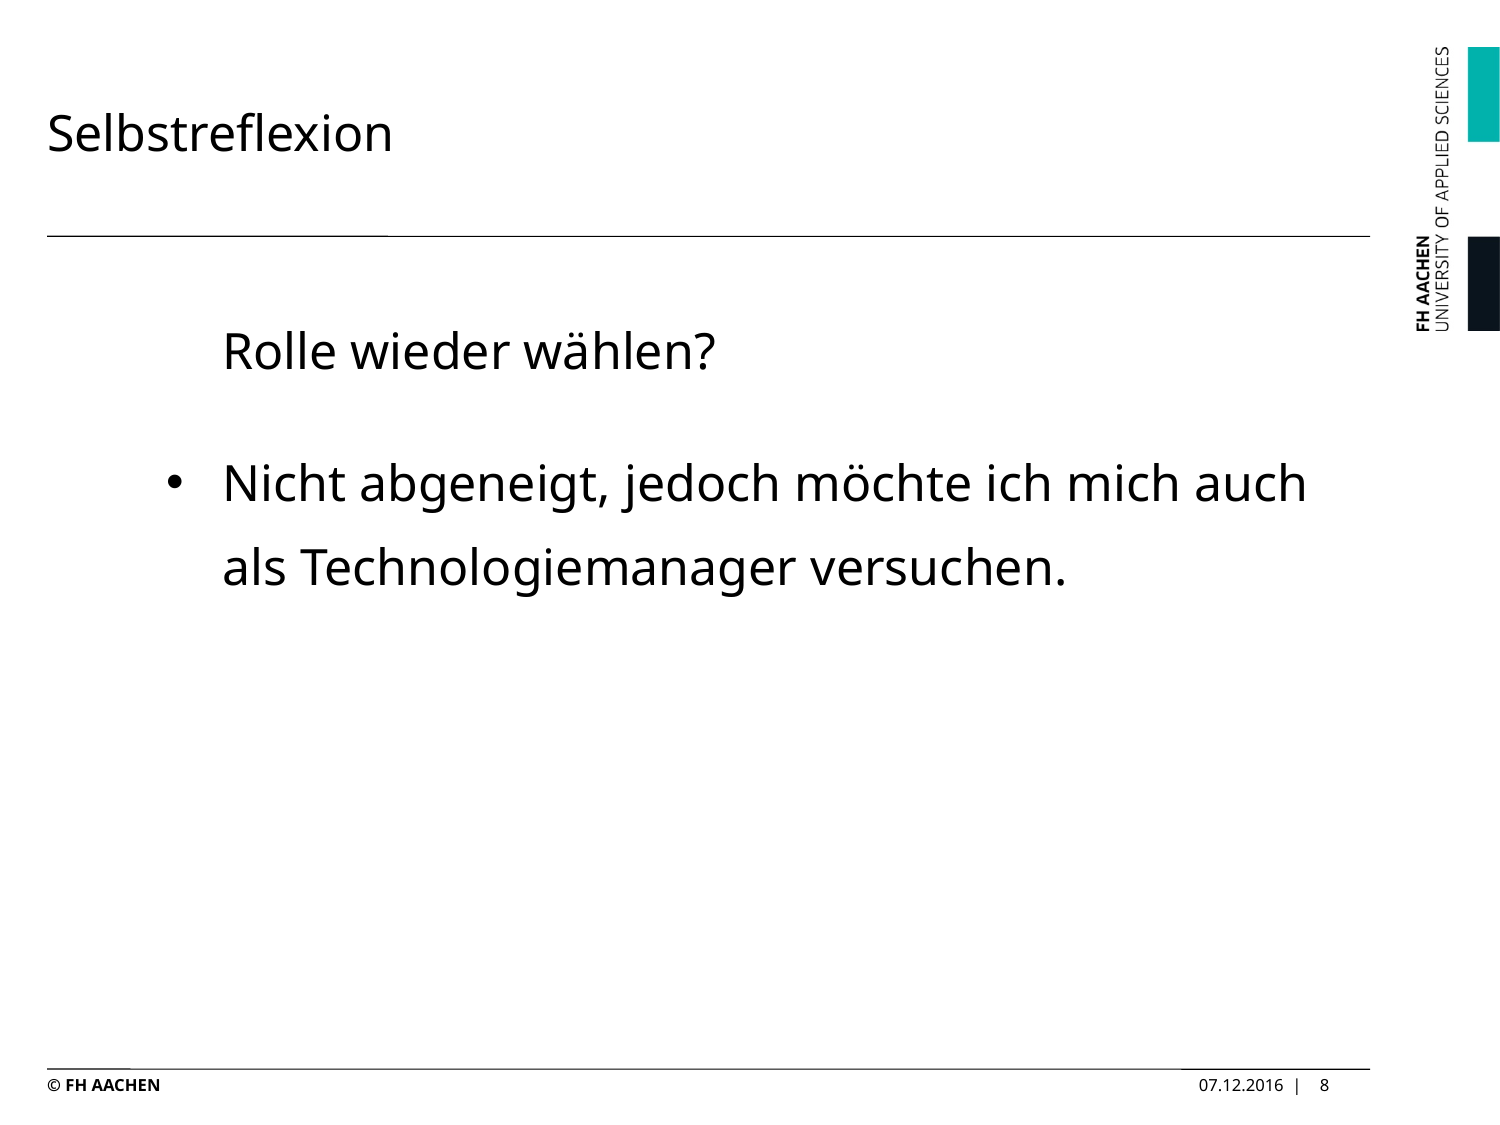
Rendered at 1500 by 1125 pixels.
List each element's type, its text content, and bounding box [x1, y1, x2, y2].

slide_number 07.12.2016 | [1198, 1074, 1319, 1095]
list Rolle wieder wählen? Nicht abgeneigt, jedoch möchte ich mich auch als Technologiemanager versuchen. [47, 259, 1406, 1052]
picture [1404, 47, 1500, 331]
footer © FH AACHEN [47, 1074, 988, 1095]
title Selbstreflexion [47, 101, 1371, 221]
slide_number <Nummer> [1319, 1074, 1369, 1095]
